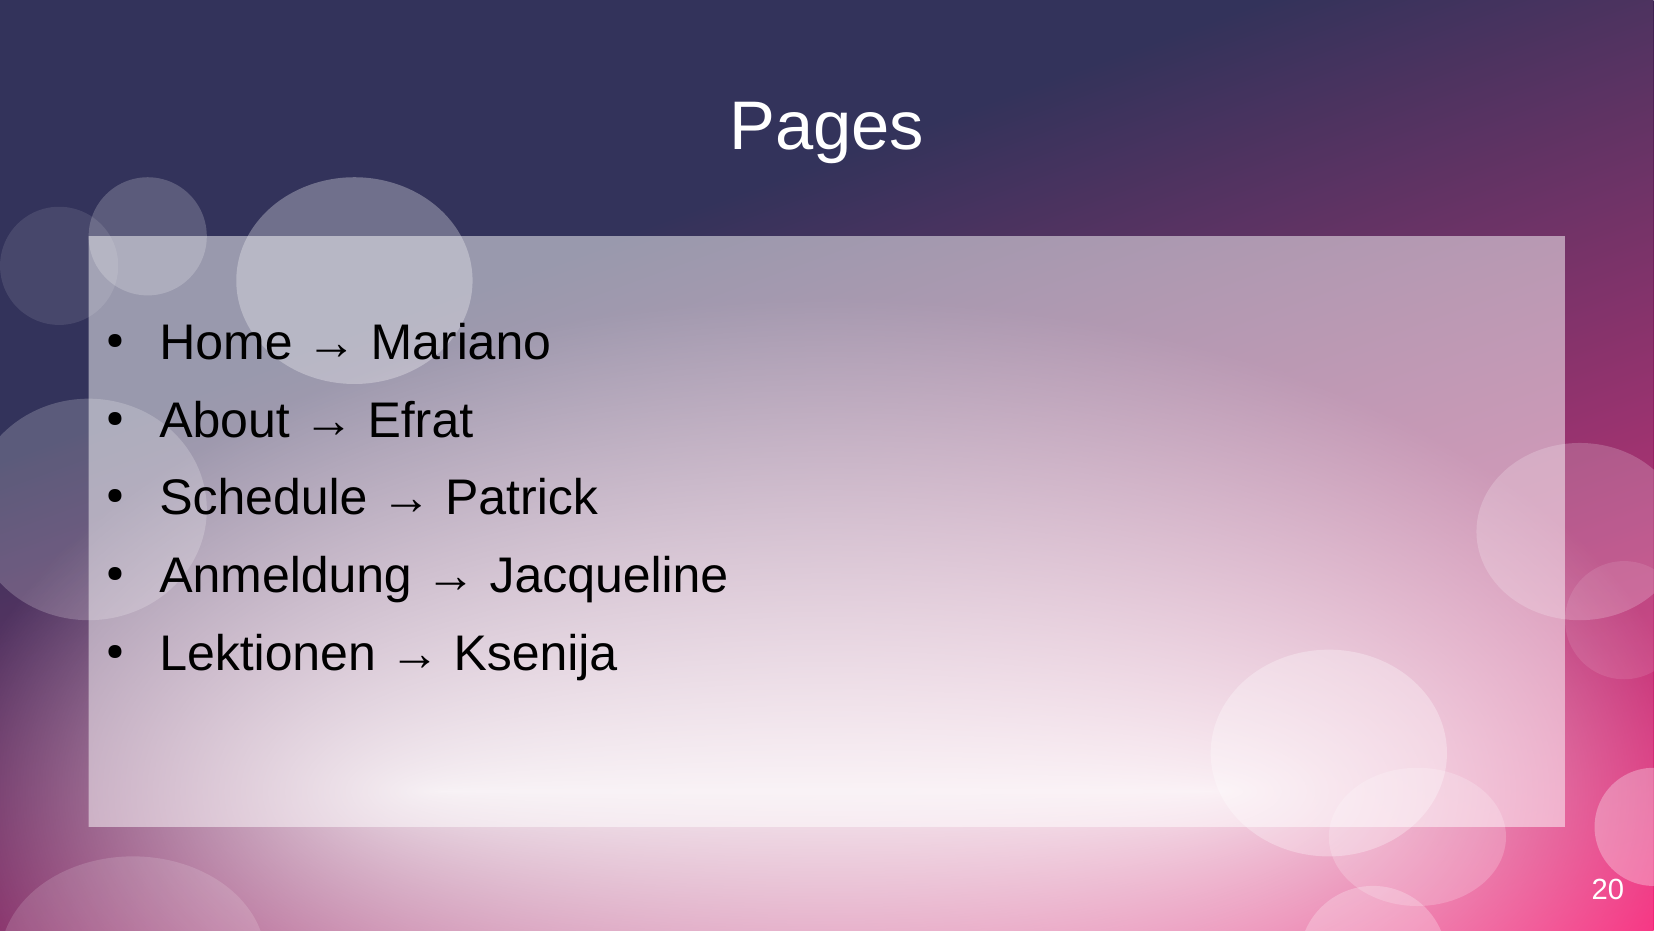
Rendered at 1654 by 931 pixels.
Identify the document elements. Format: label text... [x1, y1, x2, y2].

title Pages [88, 44, 1565, 207]
list Home → Mariano About → Efrat Schedule → Patrick Anmeldung → Jacqueline Lektionen → Ksenija [88, 236, 1565, 827]
